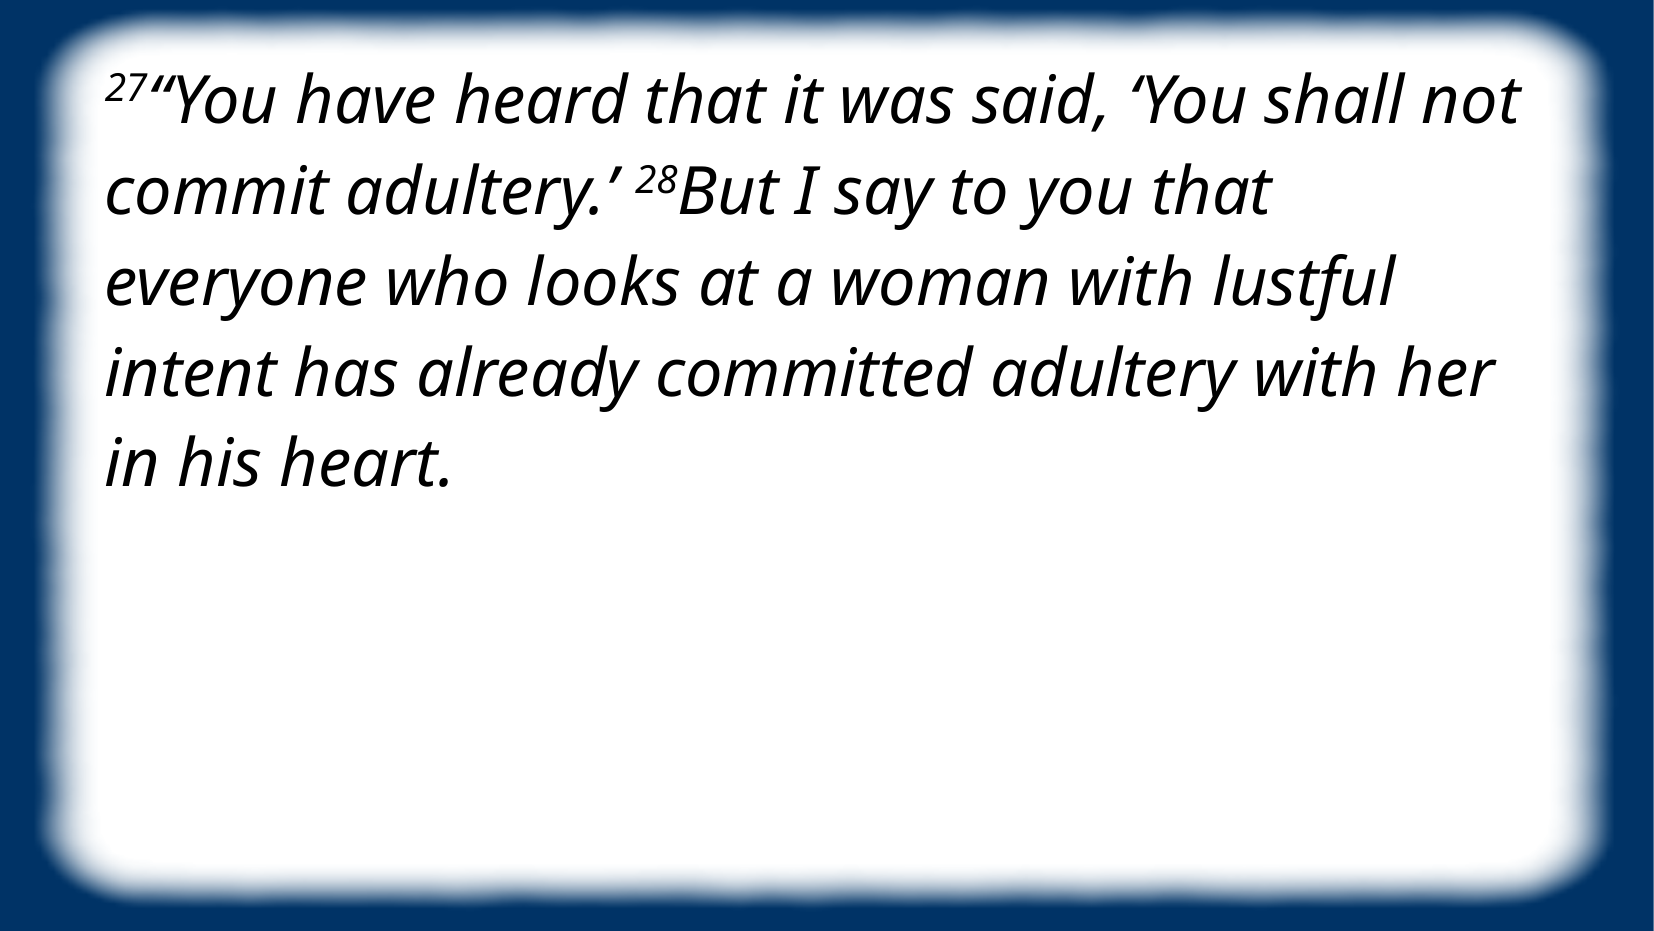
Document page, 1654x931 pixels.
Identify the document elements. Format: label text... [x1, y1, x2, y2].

picture [0, 0, 1654, 931]
text_box 27“You have heard that it was said, ‘You shall not commit adultery.’ 28But I say to you that everyone who looks at a woman with lustful intent has already committed adultery with her in his heart. [90, 45, 1561, 504]
